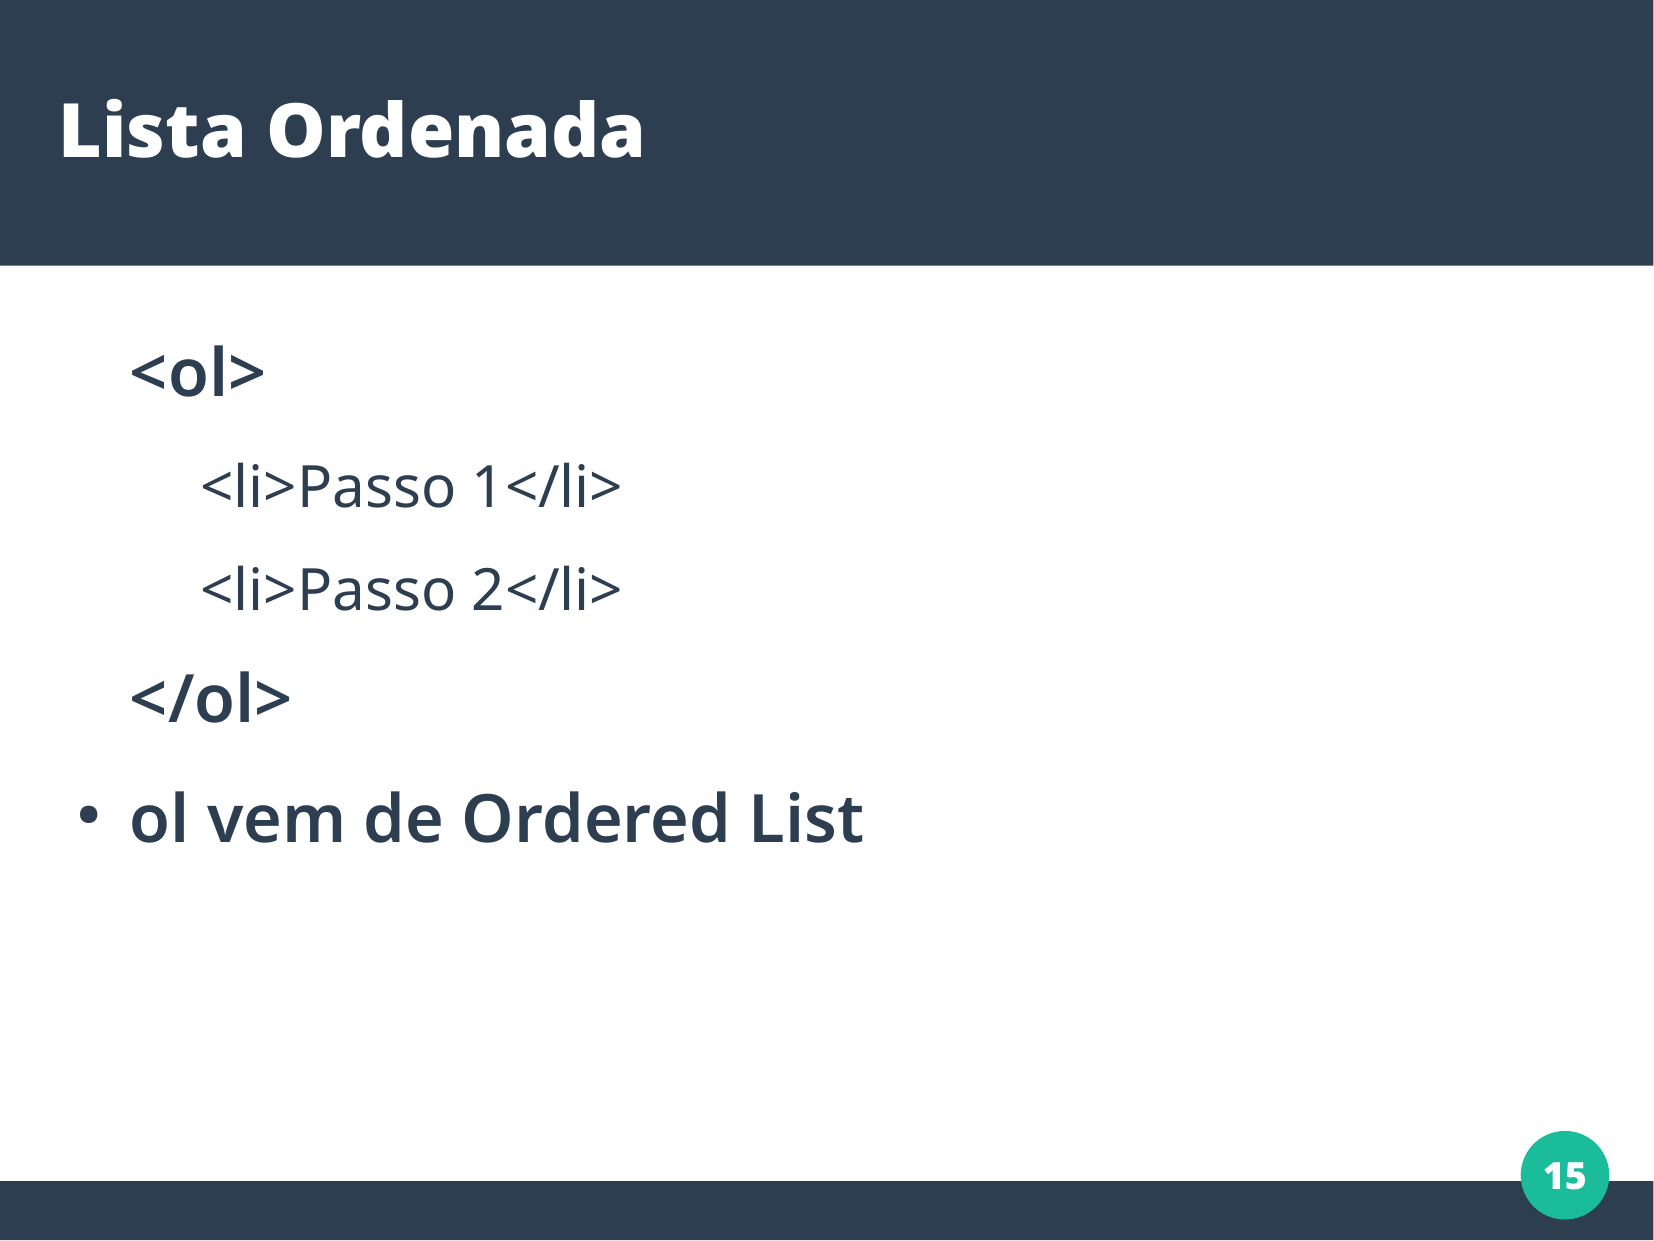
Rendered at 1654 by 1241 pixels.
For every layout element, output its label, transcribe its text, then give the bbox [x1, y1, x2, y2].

list <ol> <li>Passo 1</li> <li>Passo 2</li> </ol> ol vem de Ordered List [59, 324, 1595, 1152]
title Lista Ordenada [59, 49, 1595, 207]
